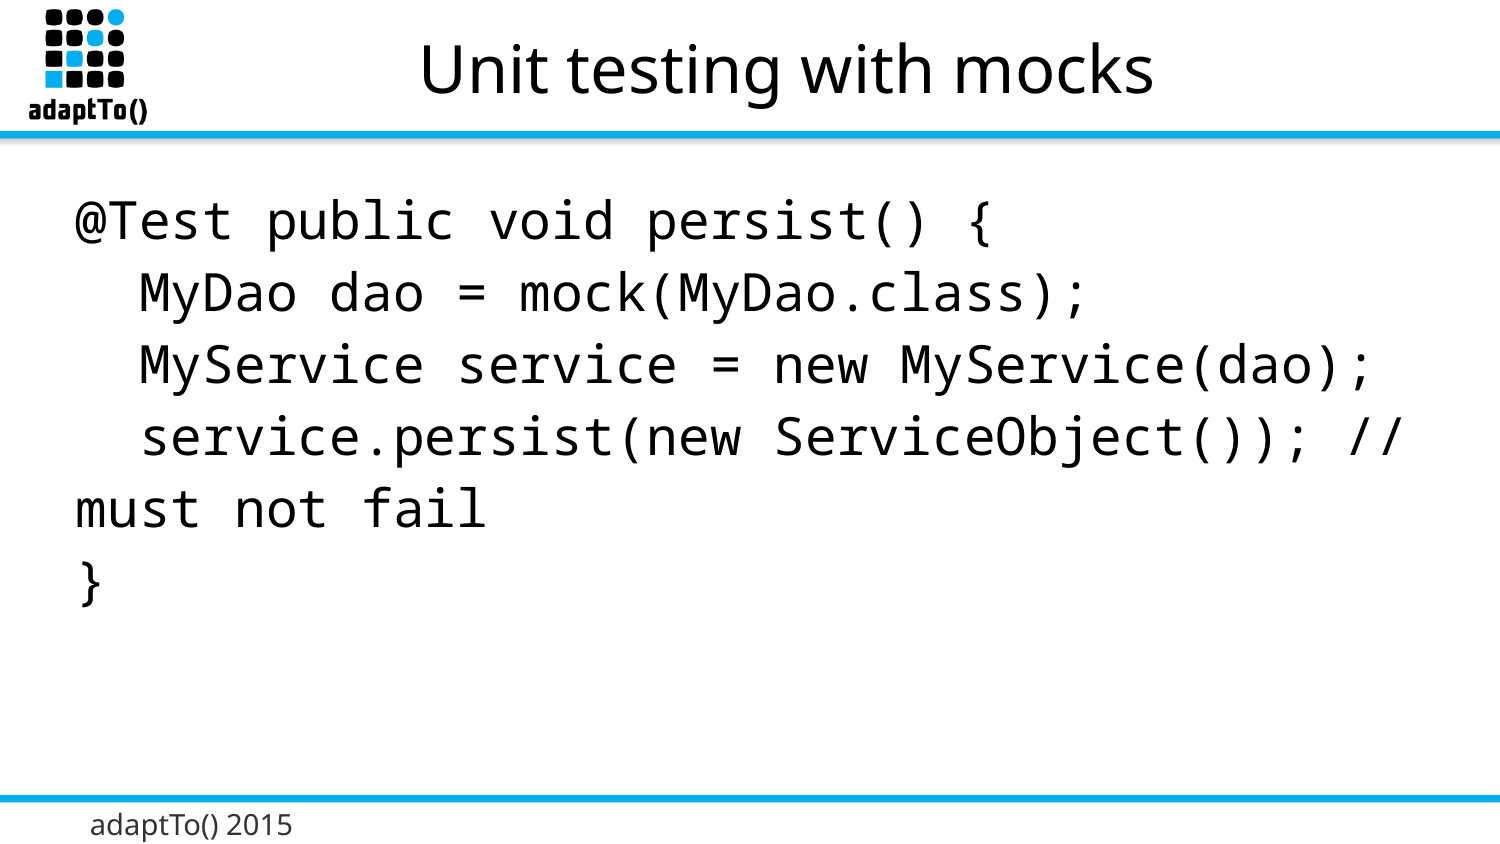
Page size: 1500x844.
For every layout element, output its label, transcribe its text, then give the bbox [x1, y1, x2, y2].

list @Test public void persist() { MyDao dao = mock(MyDao.class); MyService service = new MyService(dao); service.persist(new ServiceObject()); // must not fail } [52, 183, 1447, 760]
picture [27, 6, 148, 126]
title Unit testing with mocks [150, 15, 1425, 121]
